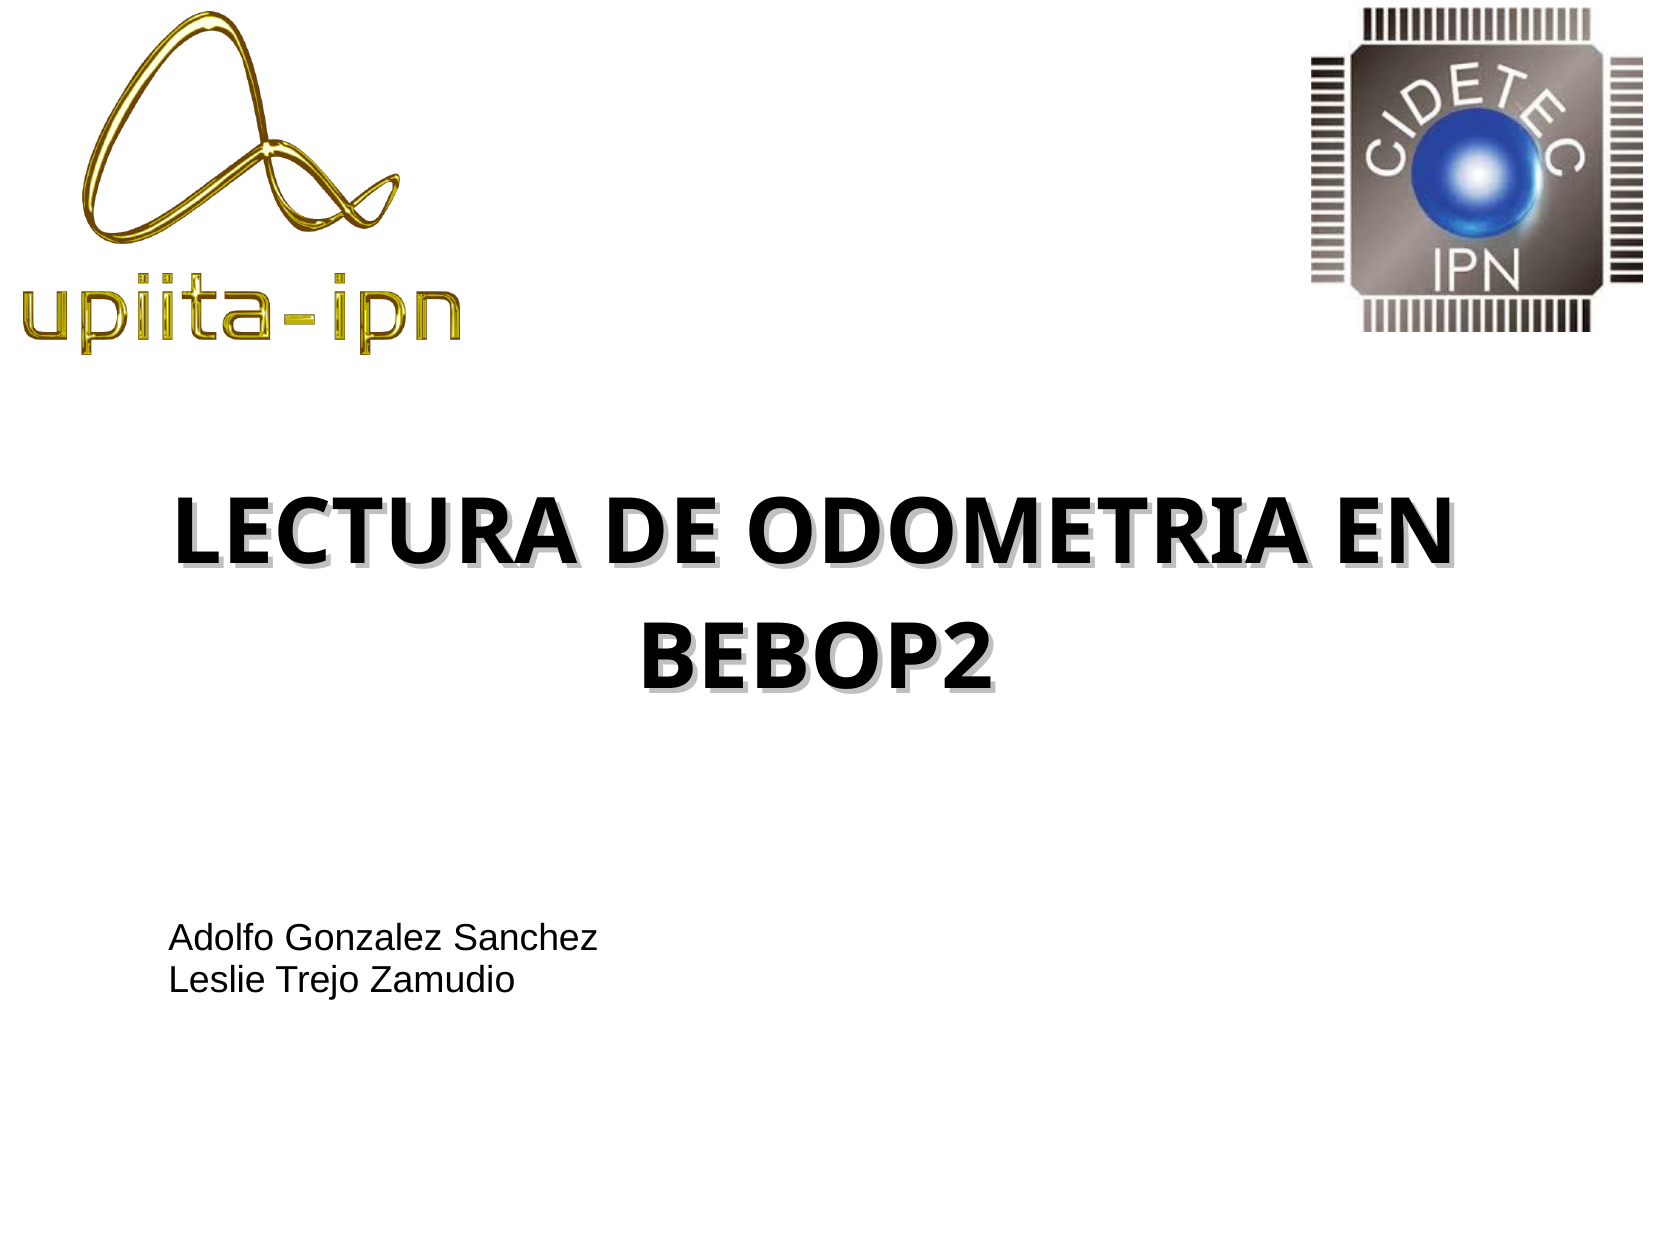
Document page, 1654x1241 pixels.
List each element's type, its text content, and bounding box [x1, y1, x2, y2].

text_box Adolfo Gonzalez Sanchez Leslie Trejo Zamudio [153, 909, 934, 1009]
picture [23, 11, 460, 355]
title LECTURA DE ODOMETRIA EN BEBOP2 [70, 472, 1559, 709]
picture [1311, 7, 1643, 332]
